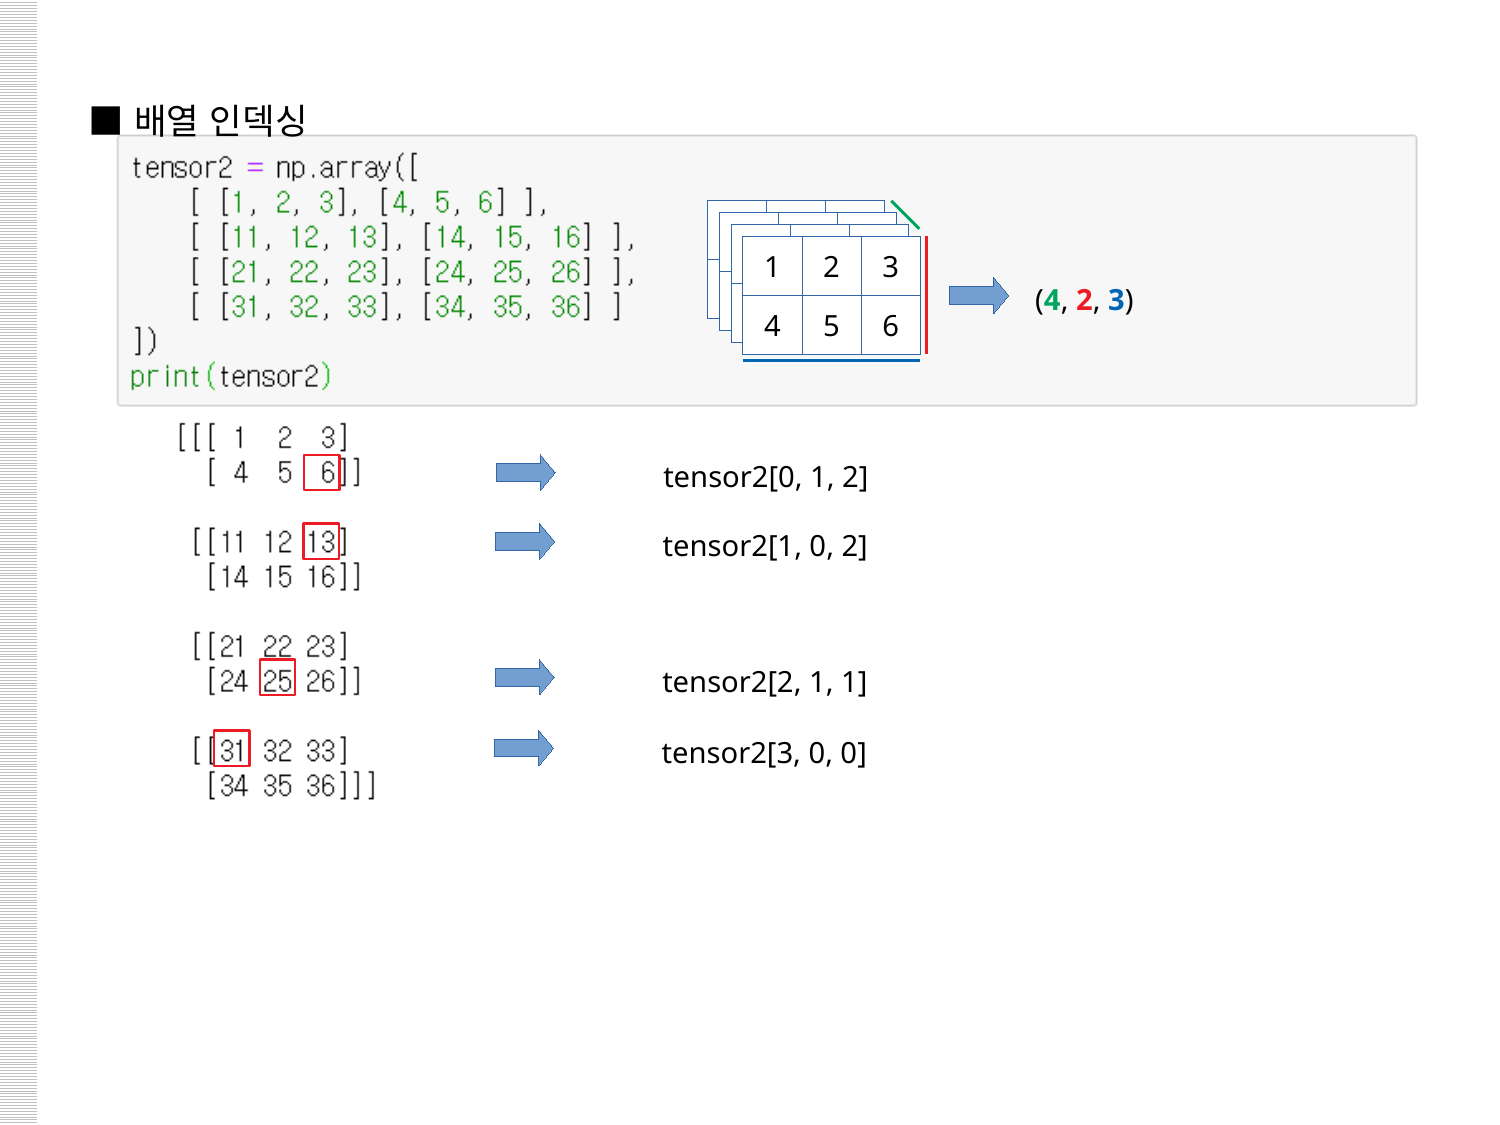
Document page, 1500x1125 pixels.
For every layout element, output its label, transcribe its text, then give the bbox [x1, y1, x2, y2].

text_box 6 [861, 295, 921, 355]
text_box tensor2[0, 1, 2] [648, 448, 900, 493]
text_box 4 [707, 259, 719, 319]
text_box 1 [719, 212, 778, 271]
text_box ■ 배열 인덱싱 [73, 33, 1453, 990]
text_box 2 [766, 200, 825, 212]
text_box 4 [742, 295, 802, 355]
text_box 2 [790, 224, 849, 236]
text_box tensor2[3, 0, 0] [646, 724, 898, 769]
text_box [496, 454, 556, 491]
text_box 5 [802, 295, 861, 355]
text_box 1 [742, 236, 802, 295]
text_box 2 [778, 212, 837, 224]
text_box [494, 730, 554, 766]
text_box 1 [731, 224, 790, 283]
text_box tensor2[1, 0, 2] [648, 517, 899, 562]
text_box [495, 523, 555, 560]
text_box 3 [825, 200, 885, 212]
text_box 1 [707, 200, 766, 259]
text_box tensor2[2, 1, 1] [647, 653, 899, 698]
text_box 3 [861, 236, 921, 295]
text_box 3 [837, 212, 897, 224]
text_box 4 [731, 283, 742, 343]
text_box 2 [802, 236, 861, 295]
text_box 4 [719, 271, 731, 331]
text_box 3 [849, 224, 909, 236]
text_box (4, 2, 3) [1020, 271, 1193, 316]
text_box [949, 277, 1009, 314]
text_box [495, 659, 555, 695]
